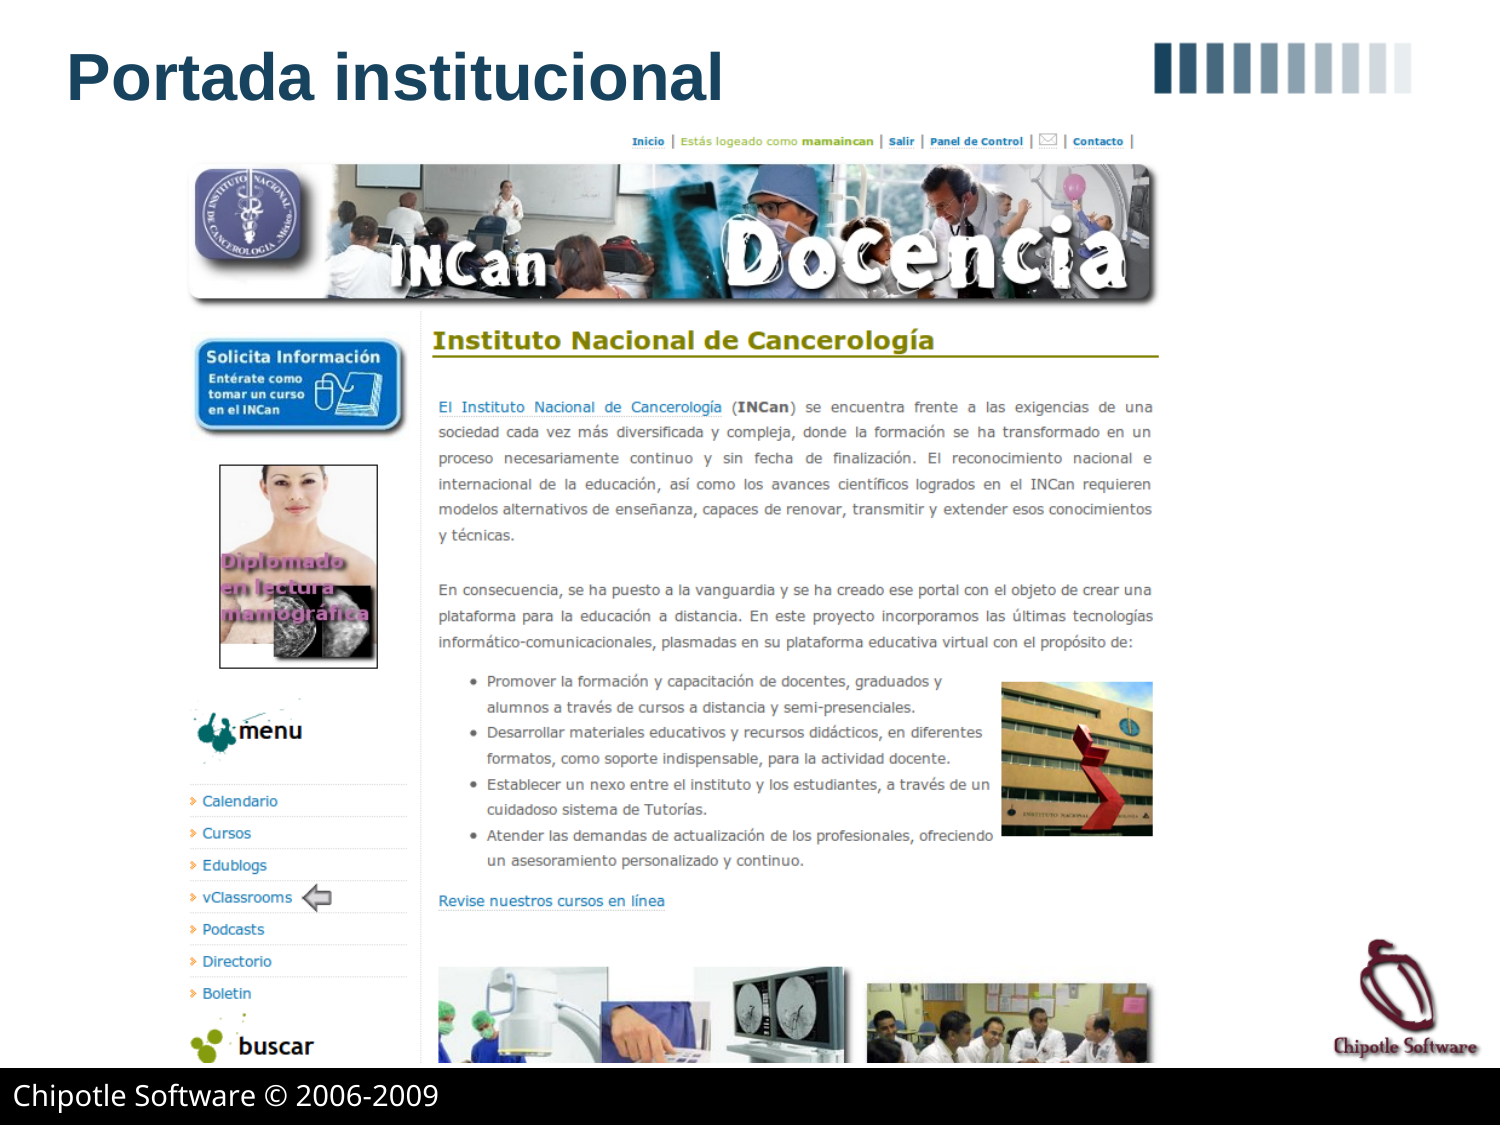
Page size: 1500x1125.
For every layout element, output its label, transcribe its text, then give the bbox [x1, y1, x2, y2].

picture [1209, 29, 1447, 117]
title Portada institucional [52, 28, 1209, 124]
picture [1316, 927, 1493, 1075]
picture [177, 118, 1211, 1063]
